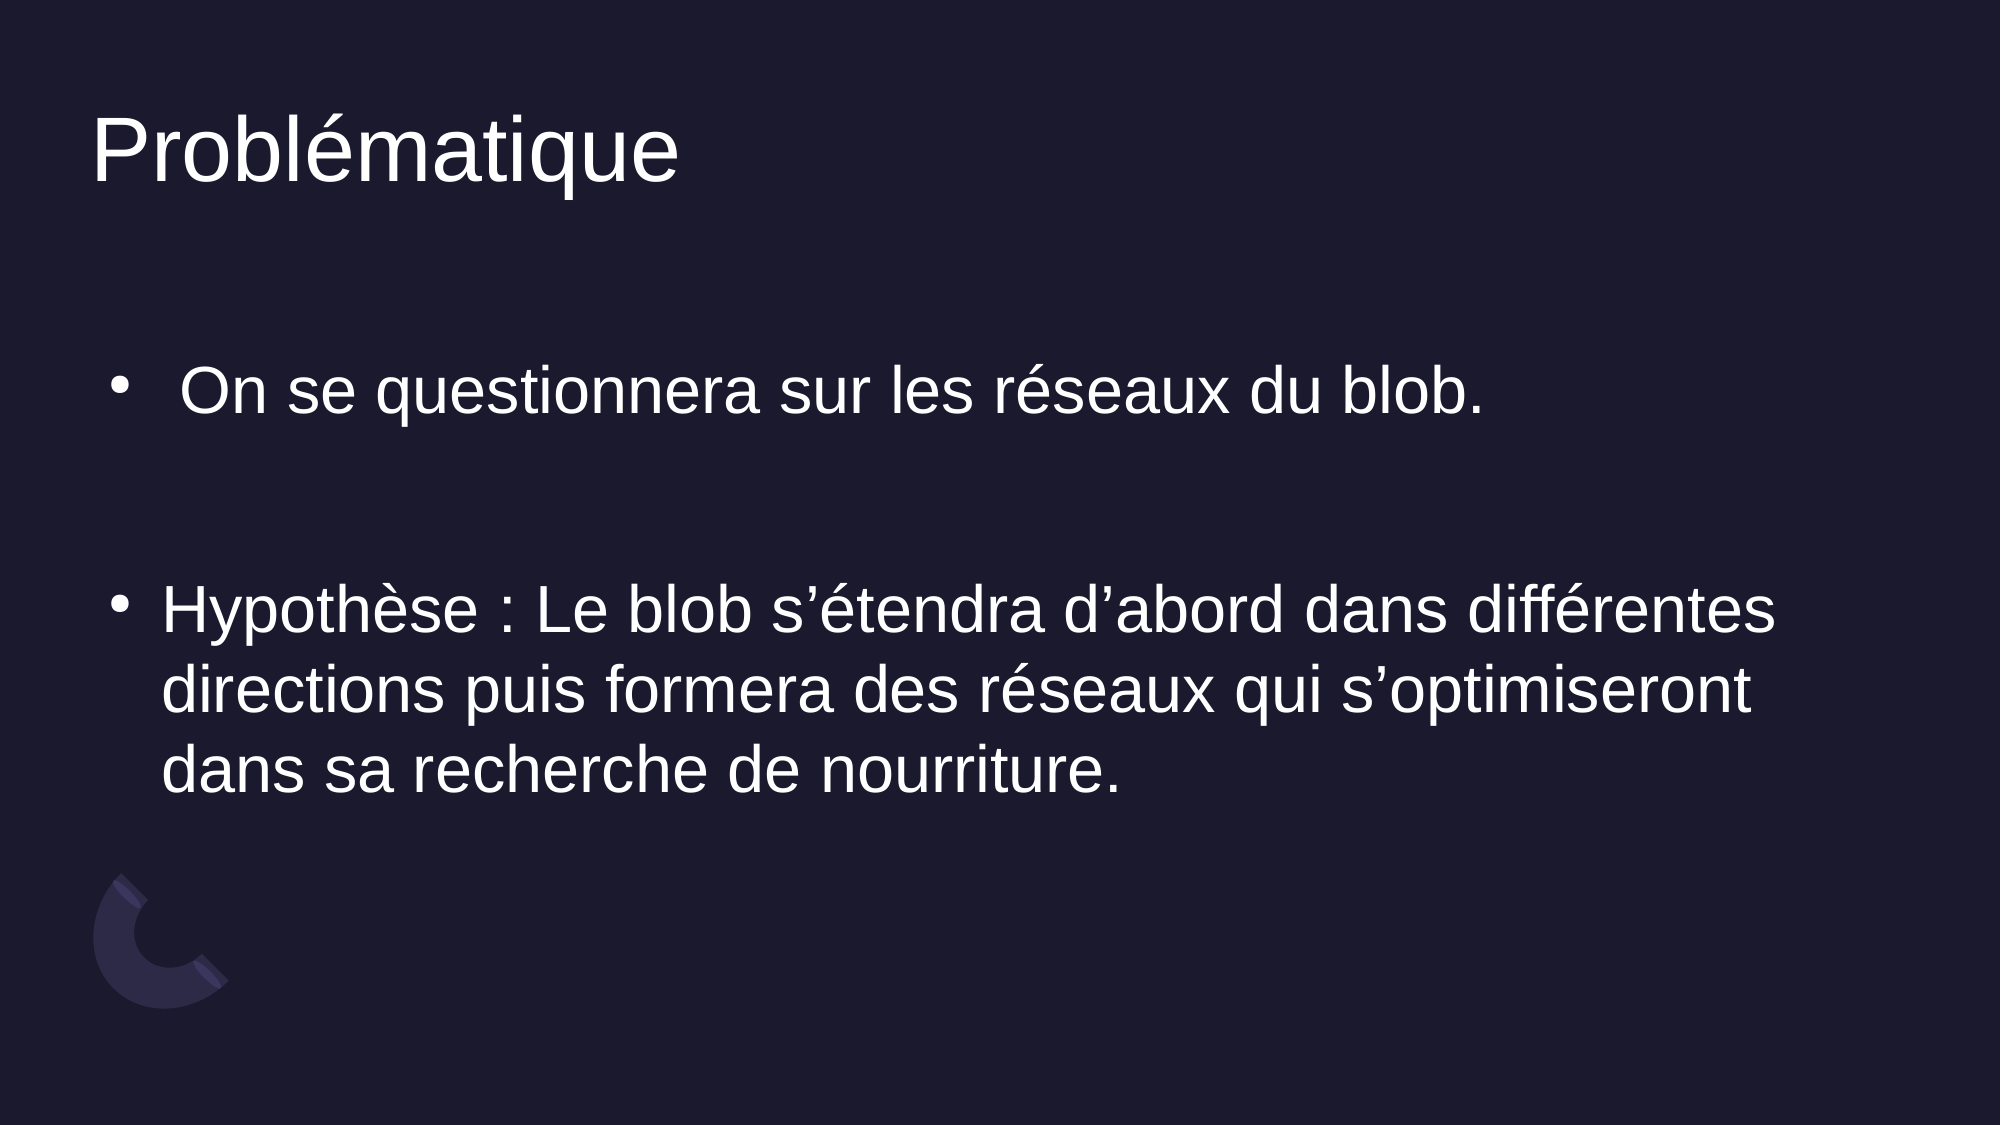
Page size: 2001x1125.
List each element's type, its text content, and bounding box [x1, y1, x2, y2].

list On se questionnera sur les réseaux du blob. Hypothèse : Le blob s’étendra d’abord dans différentes directions puis formera des réseaux qui s’optimiseront dans sa recherche de nourriture. [90, 346, 1910, 1000]
title Problématique [90, 90, 1910, 309]
